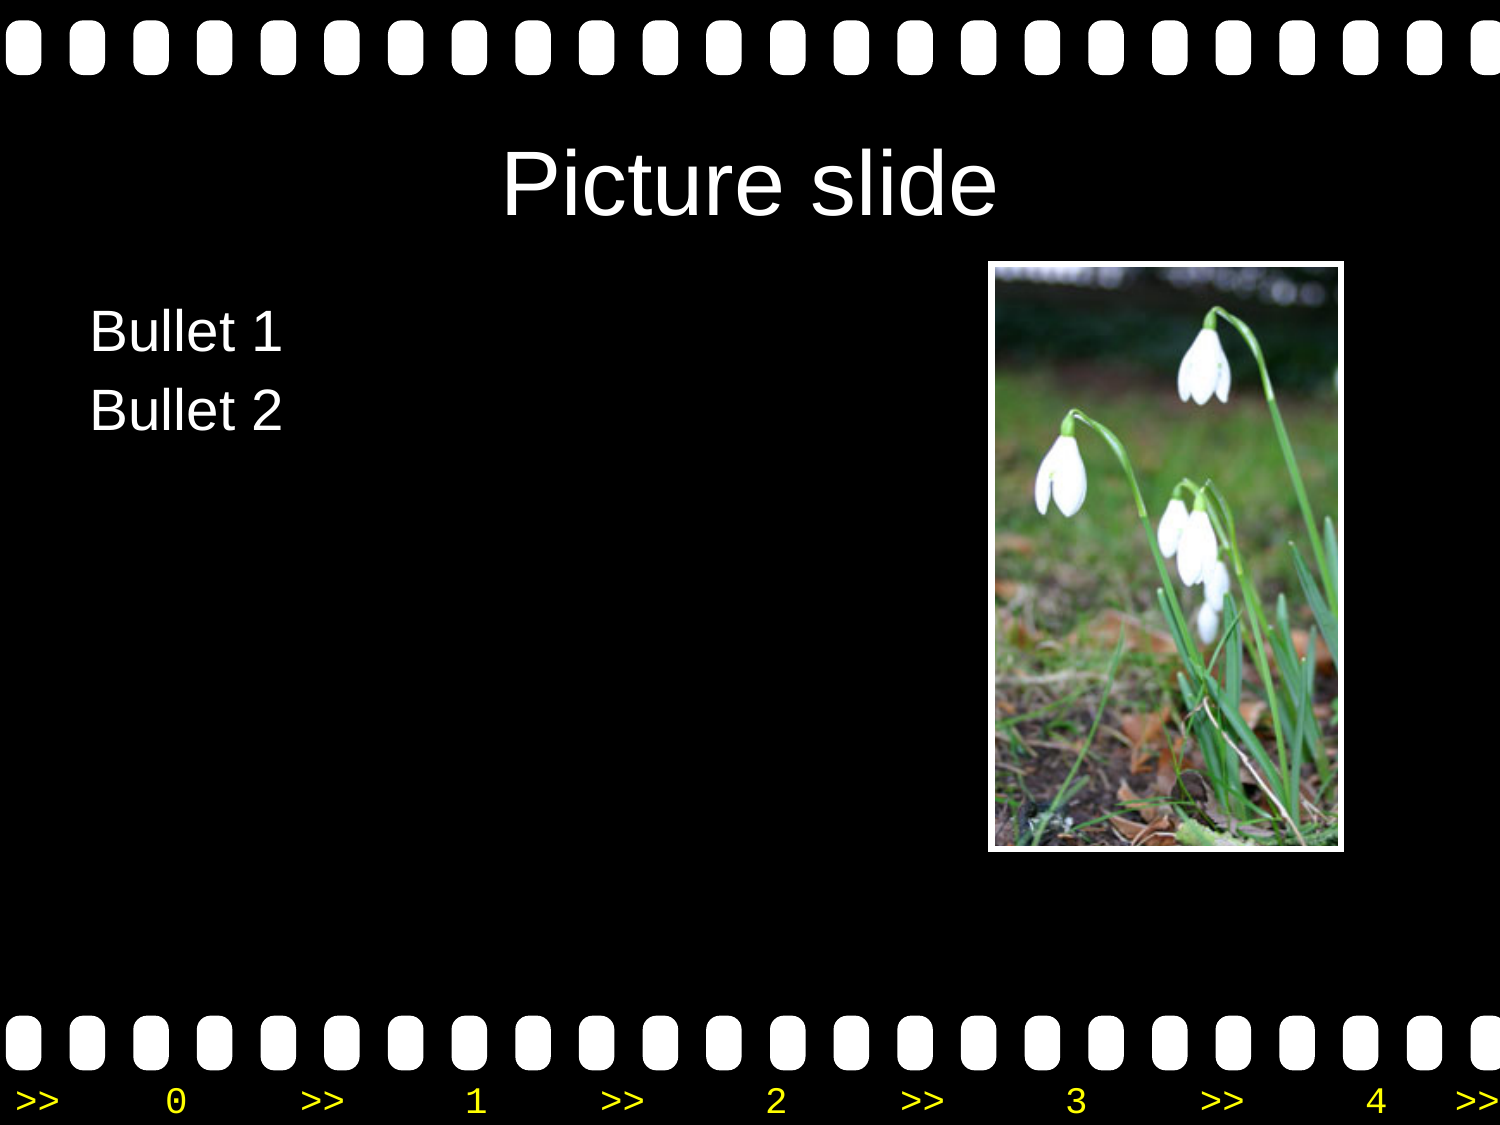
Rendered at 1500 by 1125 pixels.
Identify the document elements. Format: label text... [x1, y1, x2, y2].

list Bullet 1 Bullet 2 [74, 290, 737, 1005]
picture [994, 267, 1339, 847]
title Picture slide [75, 90, 1426, 278]
